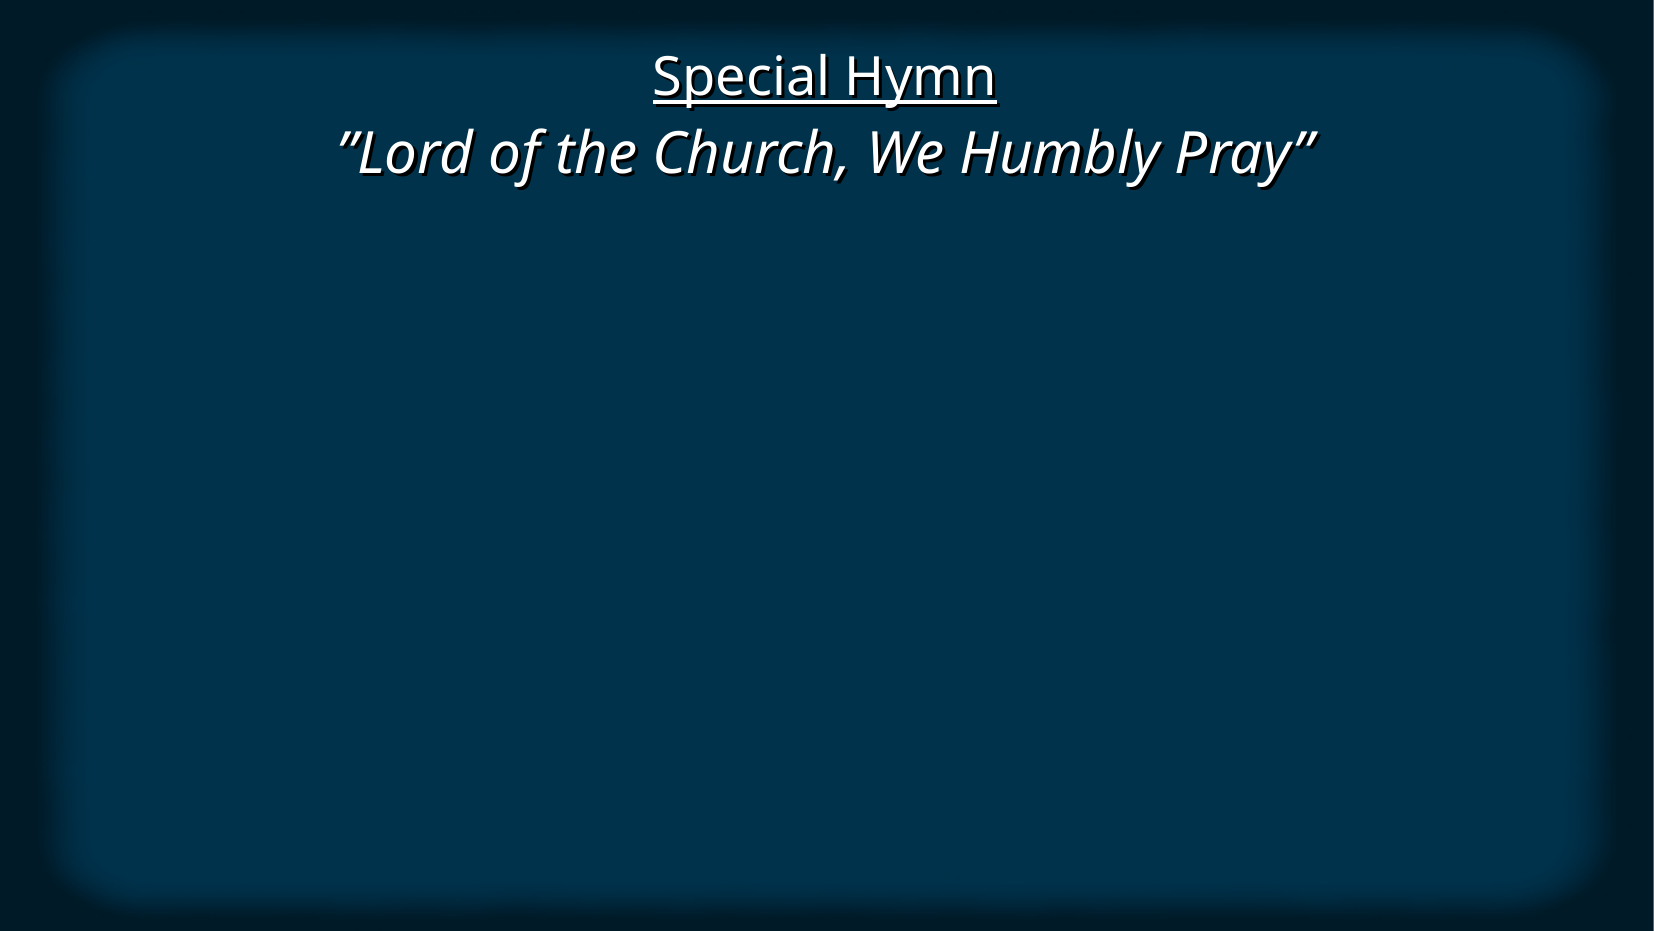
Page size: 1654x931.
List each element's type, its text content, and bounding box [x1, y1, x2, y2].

picture [0, 0, 1654, 931]
text_box Special Hymn ”Lord of the Church, We Humbly Pray” [120, 30, 1531, 194]
